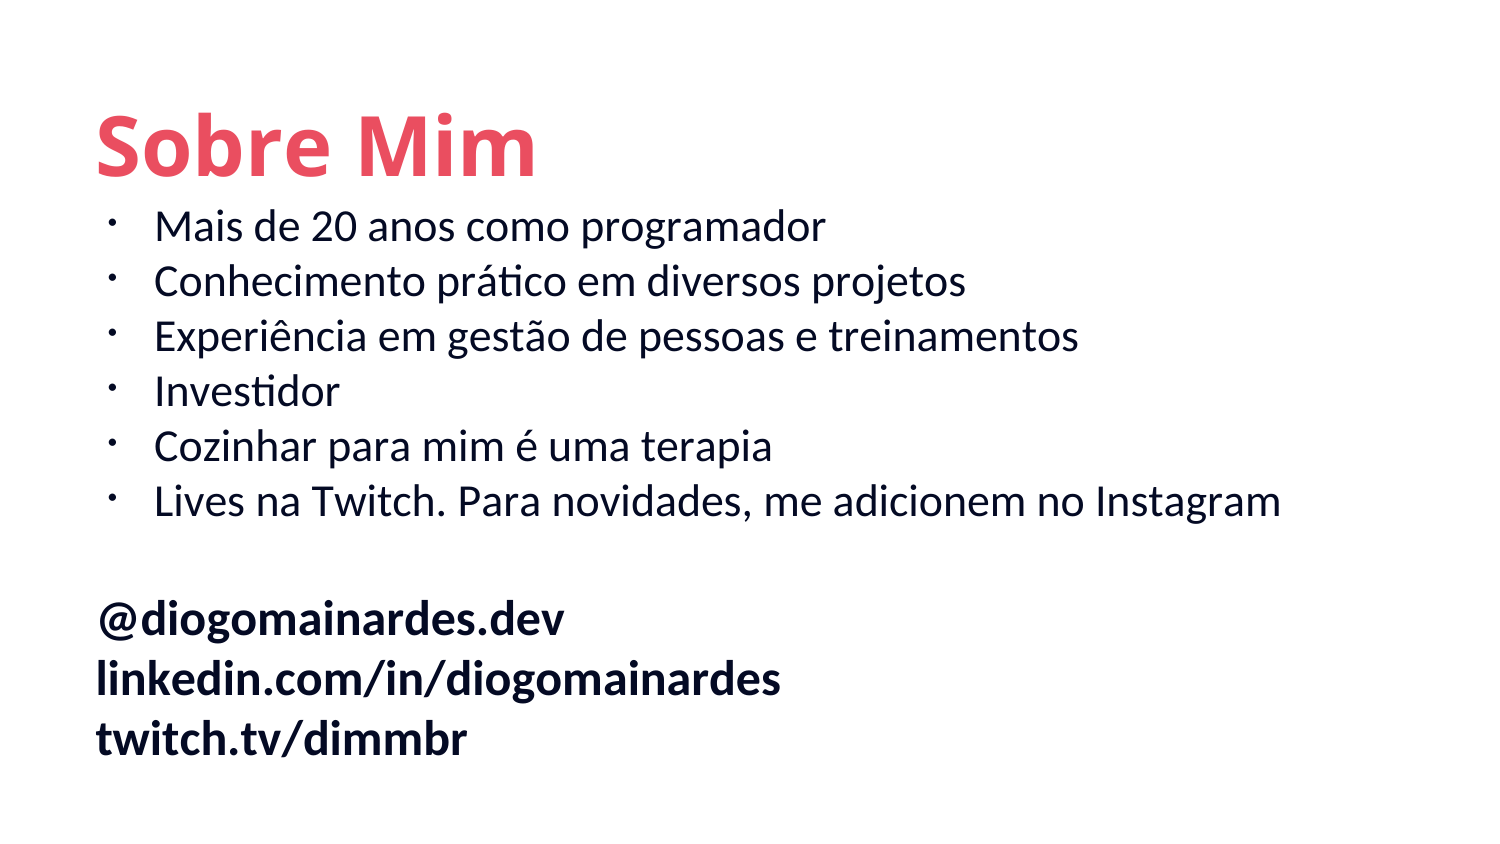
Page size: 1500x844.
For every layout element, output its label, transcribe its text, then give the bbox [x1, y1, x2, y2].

text_box @diogomainardes.dev linkedin.com/in/diogomainardes twitch.tv/dimmbr [80, 570, 1190, 780]
text_box Sobre Mim [80, 63, 676, 154]
text_box Mais de 20 anos como programador Conhecimento prático em diversos projetos Experiência em gestão de pessoas e treinamentos Investidor Cozinhar para mim é uma terapia Lives na Twitch. Para novidades, me adicionem no Instagram [67, 154, 1379, 622]
